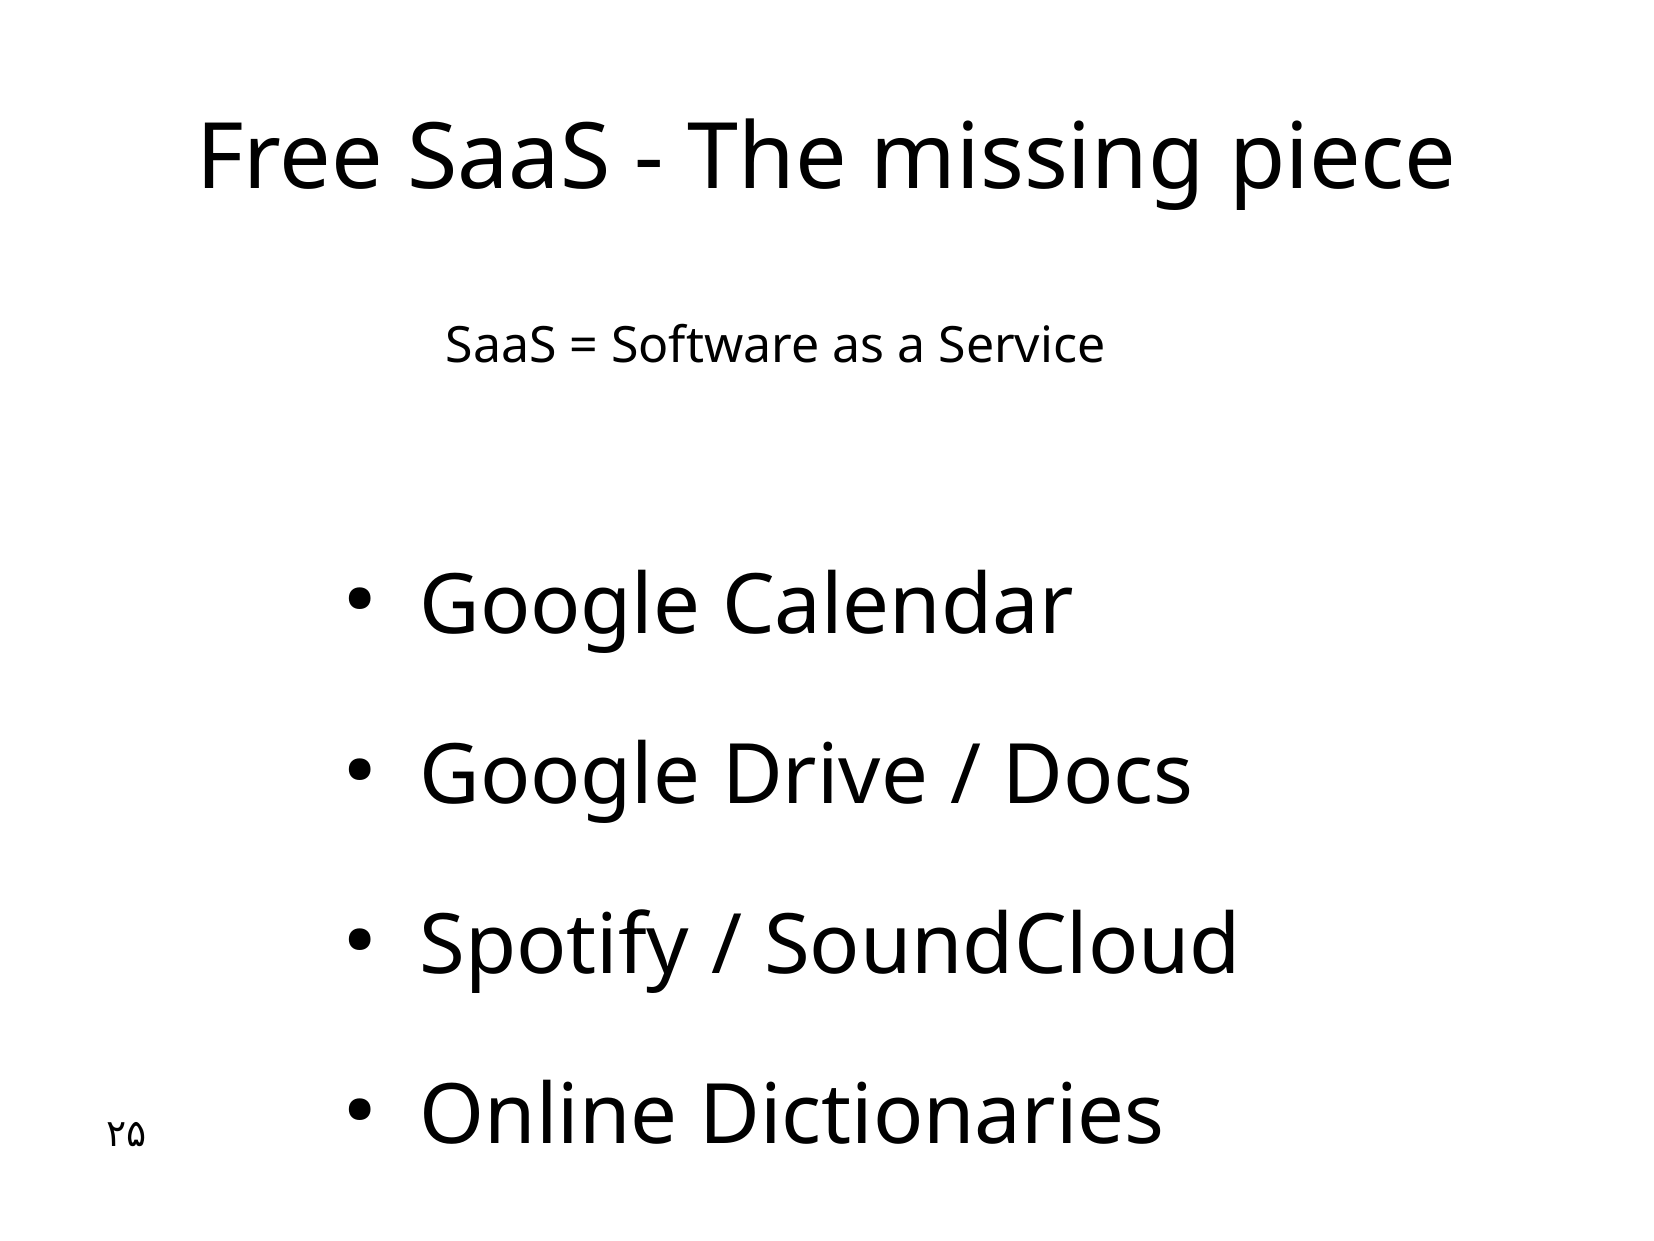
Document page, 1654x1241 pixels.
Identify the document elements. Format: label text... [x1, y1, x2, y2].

text_box SaaS = Software as a Service [431, 301, 1201, 376]
title Free SaaS - The missing piece [82, 49, 1571, 257]
text_box Google Calendar Google Drive / Docs Spotify / SoundCloud Online Dictionaries [330, 480, 1306, 1029]
text_box ۲۵ [91, 1104, 165, 1175]
